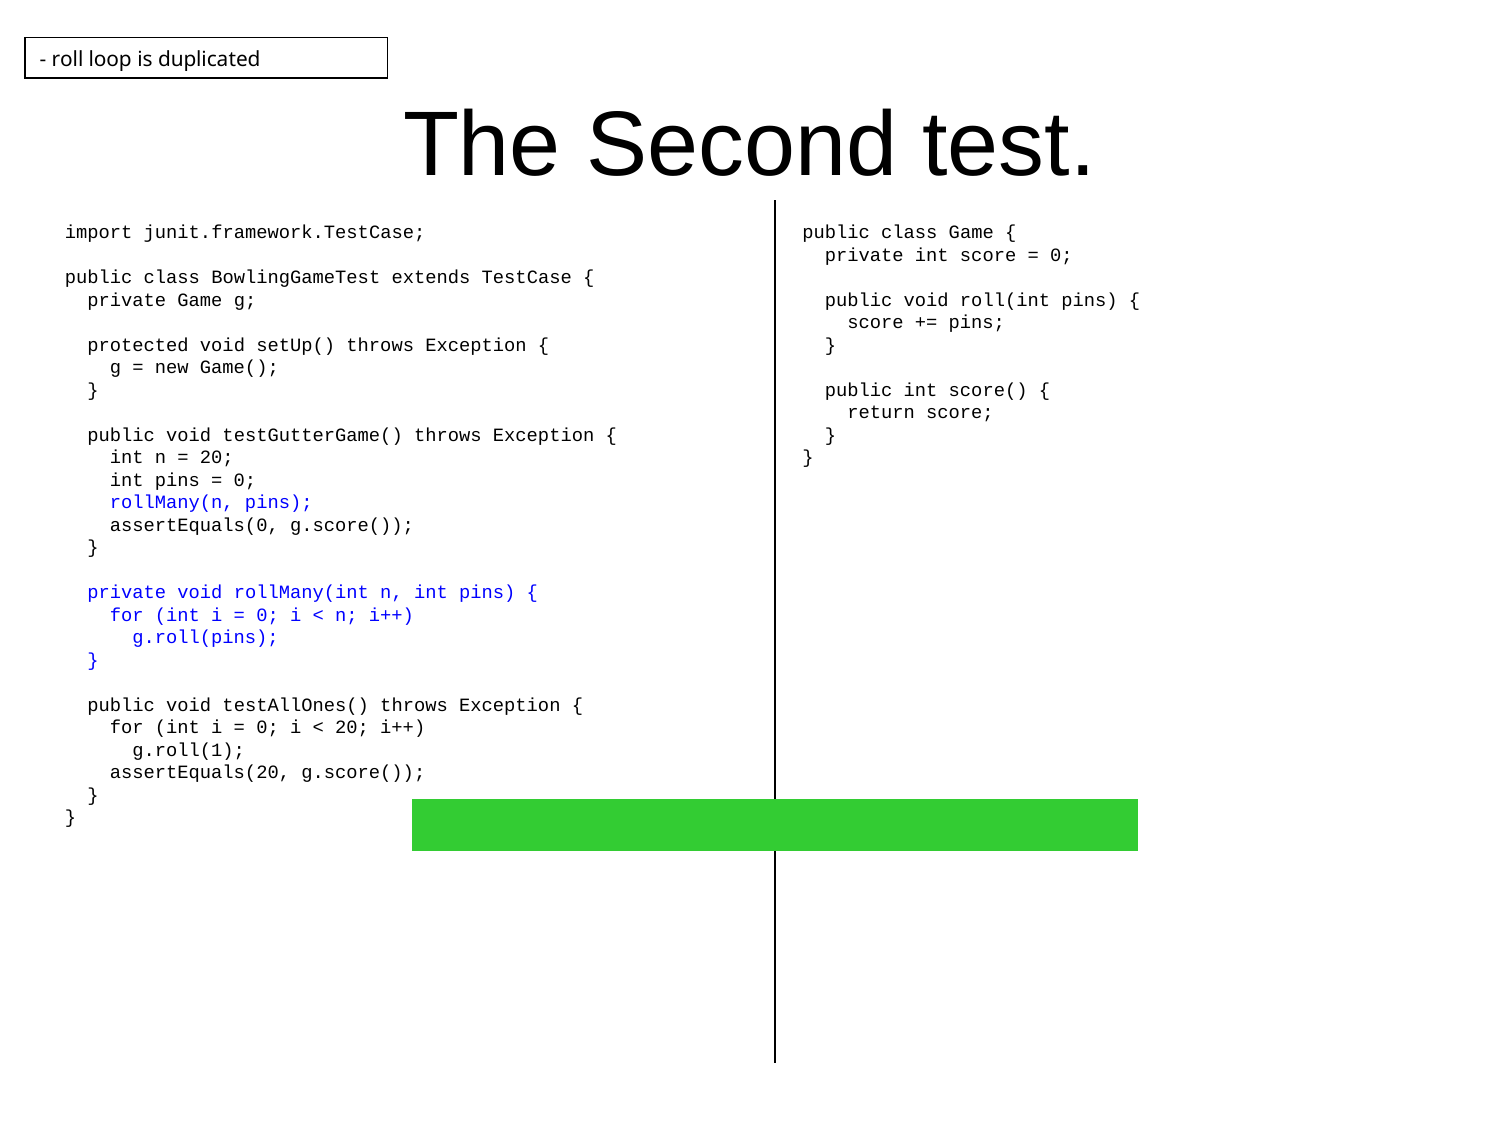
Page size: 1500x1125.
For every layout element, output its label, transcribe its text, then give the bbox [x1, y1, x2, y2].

text_box import junit.framework.TestCase; public class BowlingGameTest extends TestCase { private Game g; protected void setUp() throws Exception { g = new Game(); } public void testGutterGame() throws Exception { int n = 20; int pins = 0; rollMany(n, pins); assertEquals(0, g.score()); } private void rollMany(int n, int pins) { for (int i = 0; i < n; i++) g.roll(pins); } public void testAllOnes() throws Exception { for (int i = 0; i < 20; i++) g.roll(1); assertEquals(20, g.score()); } } [50, 212, 713, 836]
title The Second test. [75, 45, 1426, 233]
text_box public class Game { private int score = 0; public void roll(int pins) { score += pins; } public int score() { return score; } } [787, 212, 1451, 498]
text_box - roll loop is duplicated [24, 37, 388, 78]
text_box [412, 800, 1138, 850]
